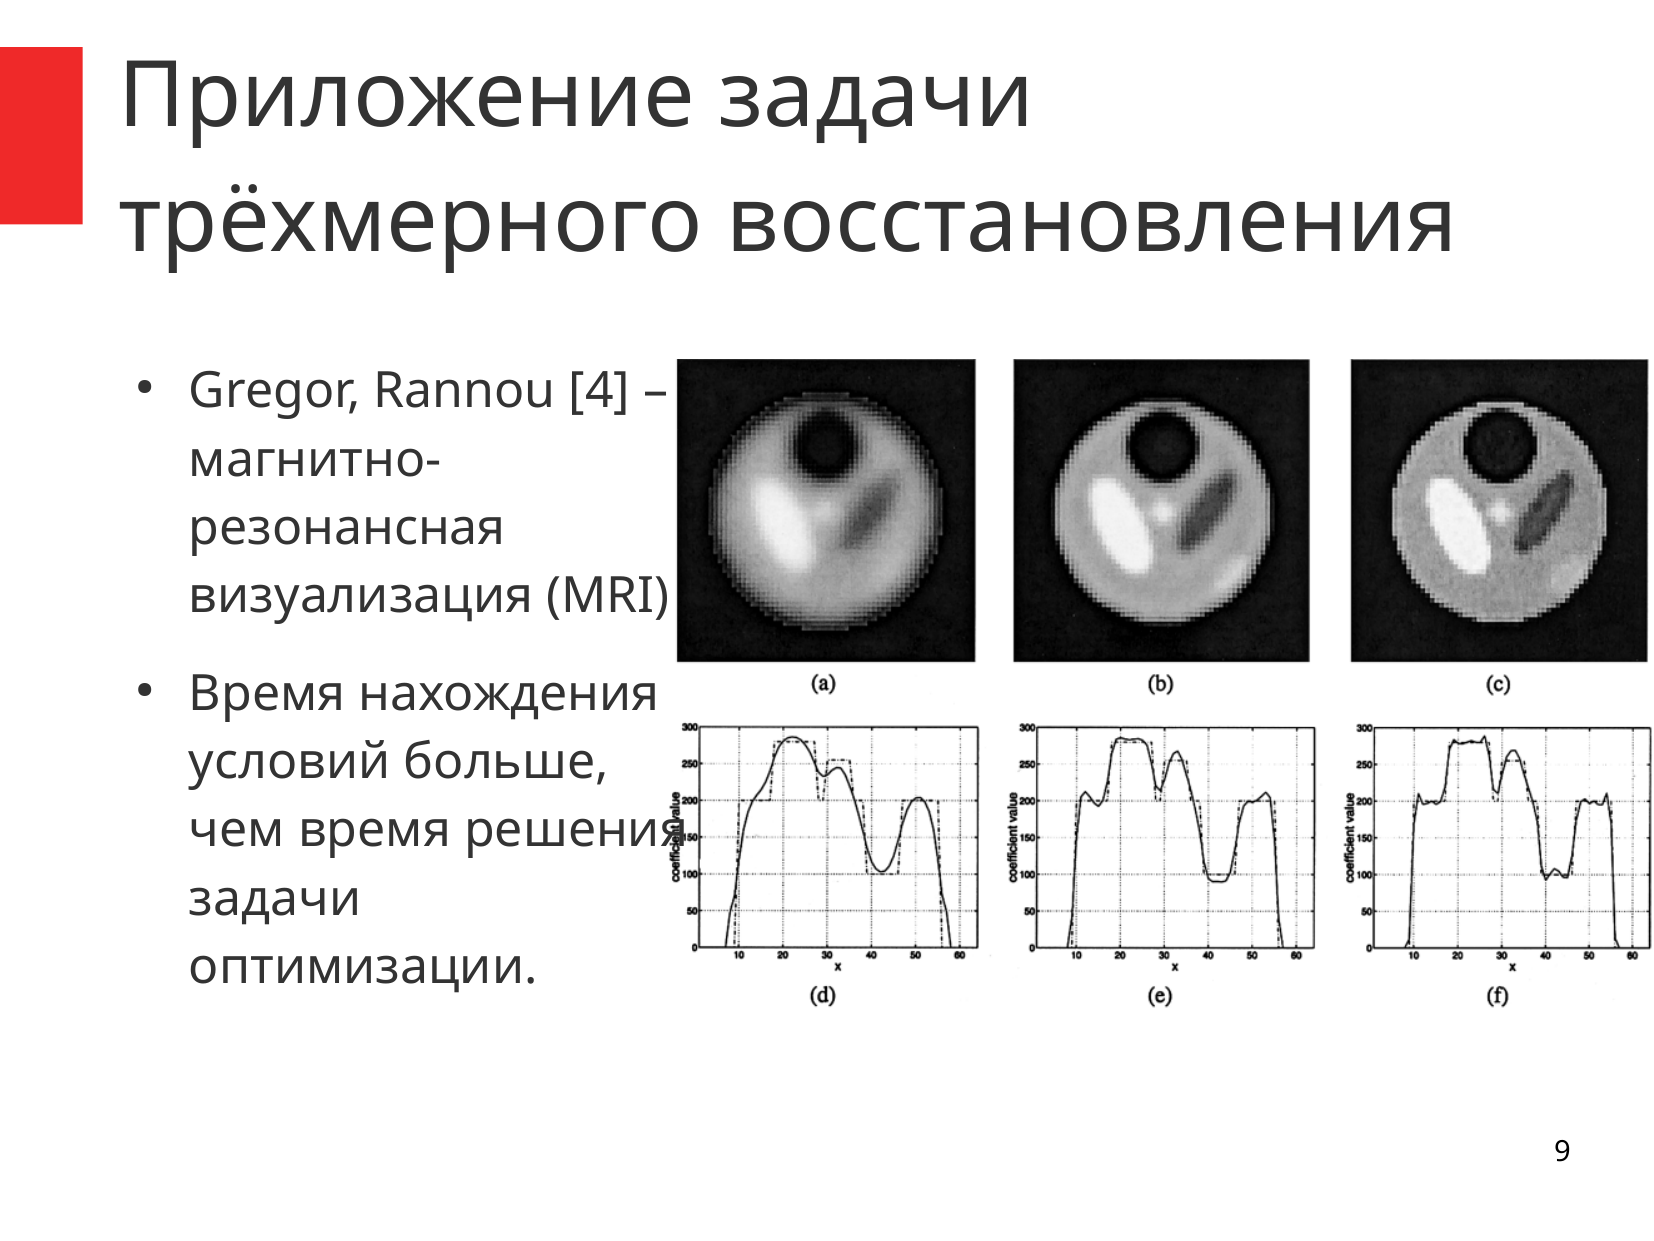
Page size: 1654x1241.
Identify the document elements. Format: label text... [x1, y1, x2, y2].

list Gregor, Rannou [4] – магнитно-резонансная визуализация (MRI) Время нахождения условий больше, чем время решения задачи оптимизации. [118, 354, 697, 1074]
picture [697, 359, 1654, 1010]
title Приложение задачи трёхмерного восстановления [118, 45, 1571, 261]
